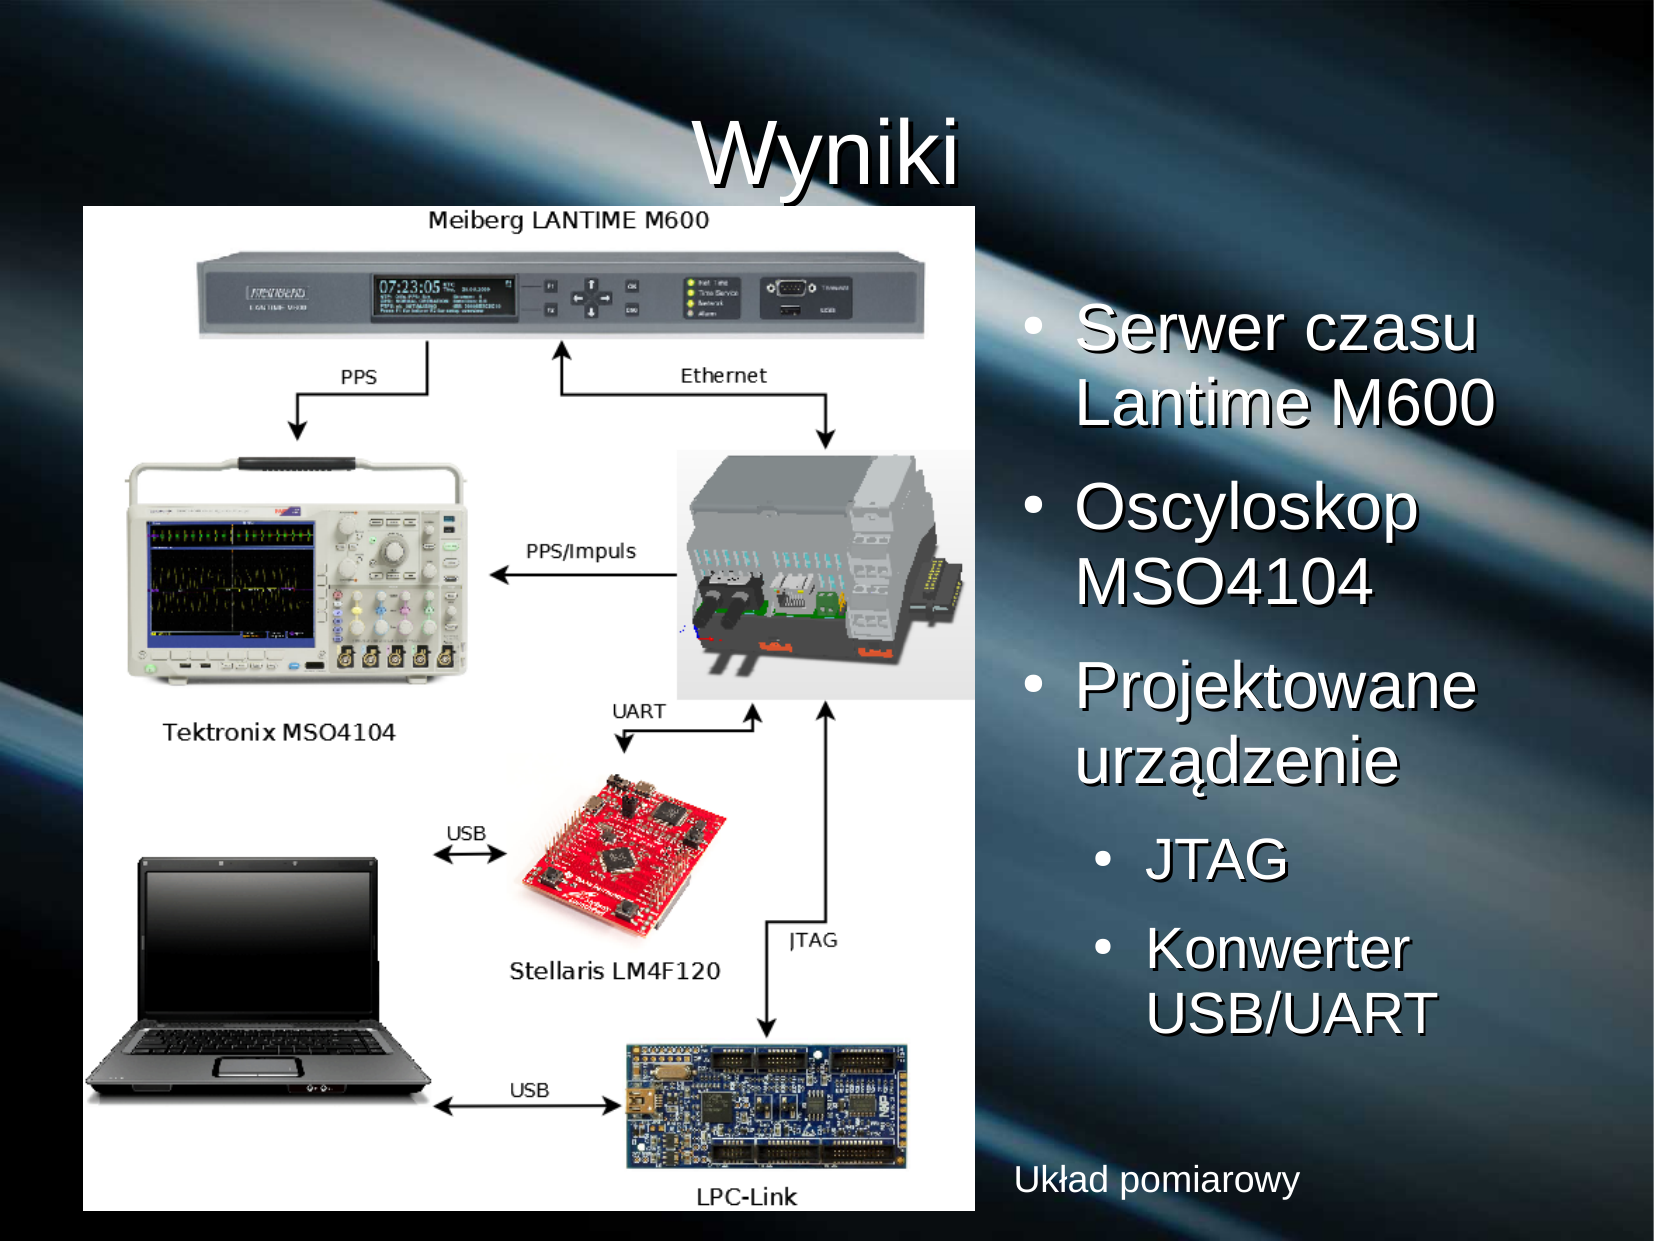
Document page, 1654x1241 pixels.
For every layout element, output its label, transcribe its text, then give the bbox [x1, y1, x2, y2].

title Wyniki [82, 49, 1571, 257]
text_box Układ pomiarowy [998, 1151, 1316, 1209]
list Serwer czasu Lantime M600 Oscyloskop MSO4104 Projektowane urządzenie JTAG Konwerter USB/UART [1003, 290, 1571, 1123]
picture [0, 0, 1654, 1241]
